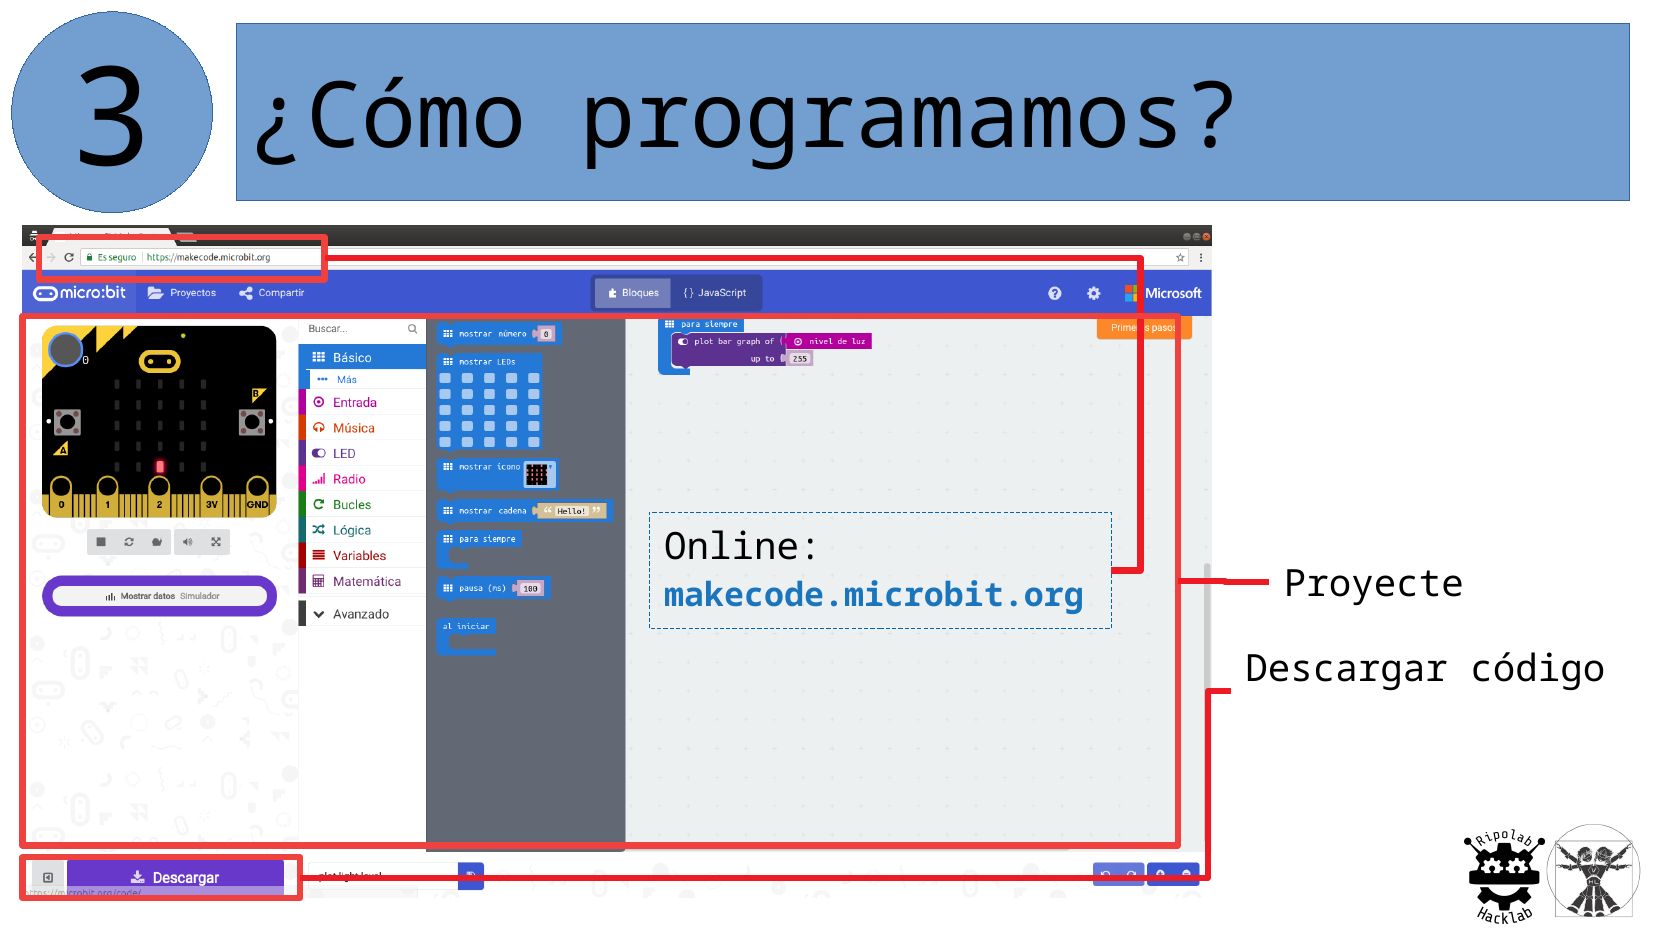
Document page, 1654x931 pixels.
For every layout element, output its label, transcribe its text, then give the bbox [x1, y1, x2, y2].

picture [303, 694, 1212, 899]
text_box ¿Cómo programamos? [236, 23, 1630, 201]
picture [26, 860, 297, 895]
picture [26, 319, 1175, 842]
picture [22, 225, 1212, 578]
picture [22, 584, 1212, 875]
text_box Proyecte [1269, 549, 1580, 614]
picture [42, 240, 321, 276]
text_box Online: makecode.microbit.org [649, 512, 1112, 629]
picture [1464, 820, 1642, 924]
text_box Descargar código [1230, 634, 1642, 747]
text_box 3 [11, 11, 213, 213]
